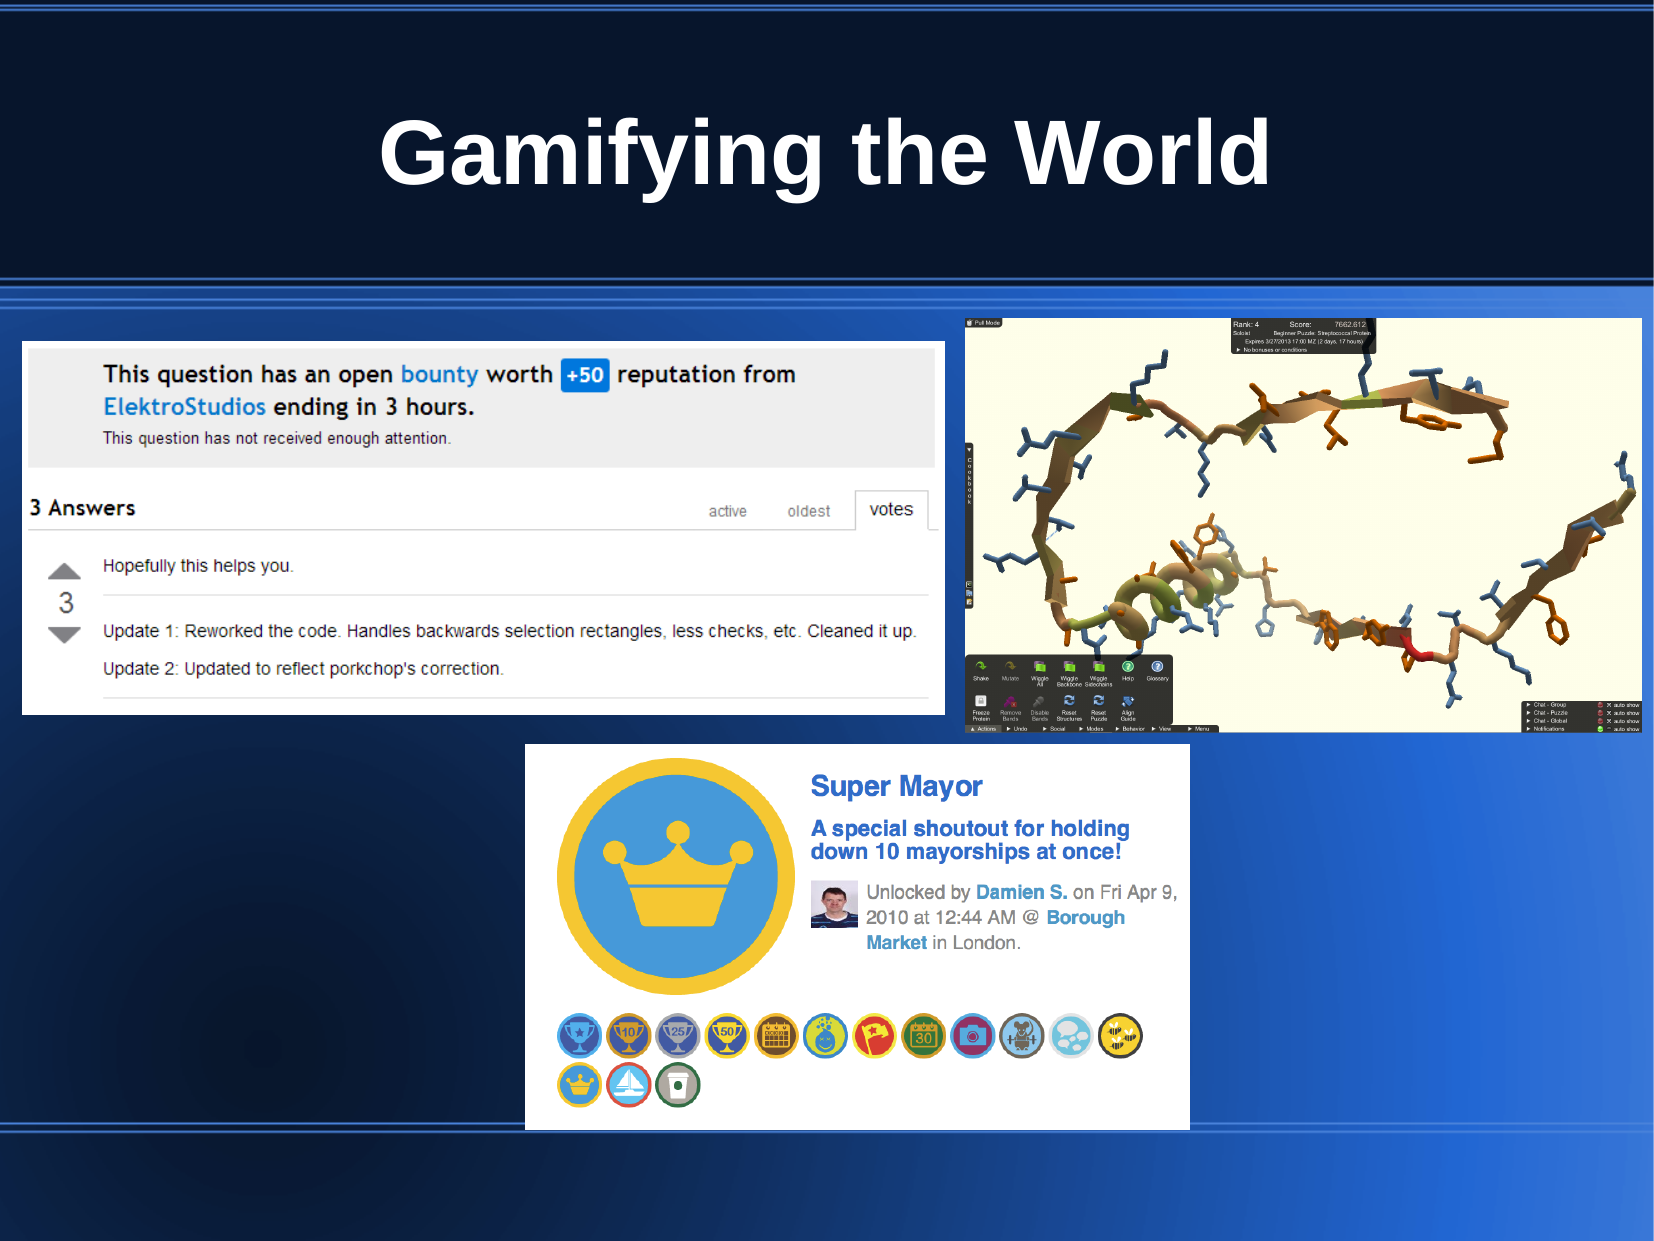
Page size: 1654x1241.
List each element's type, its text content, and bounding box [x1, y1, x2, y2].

title Gamifying the World [82, 49, 1571, 257]
picture [0, 0, 1654, 1241]
